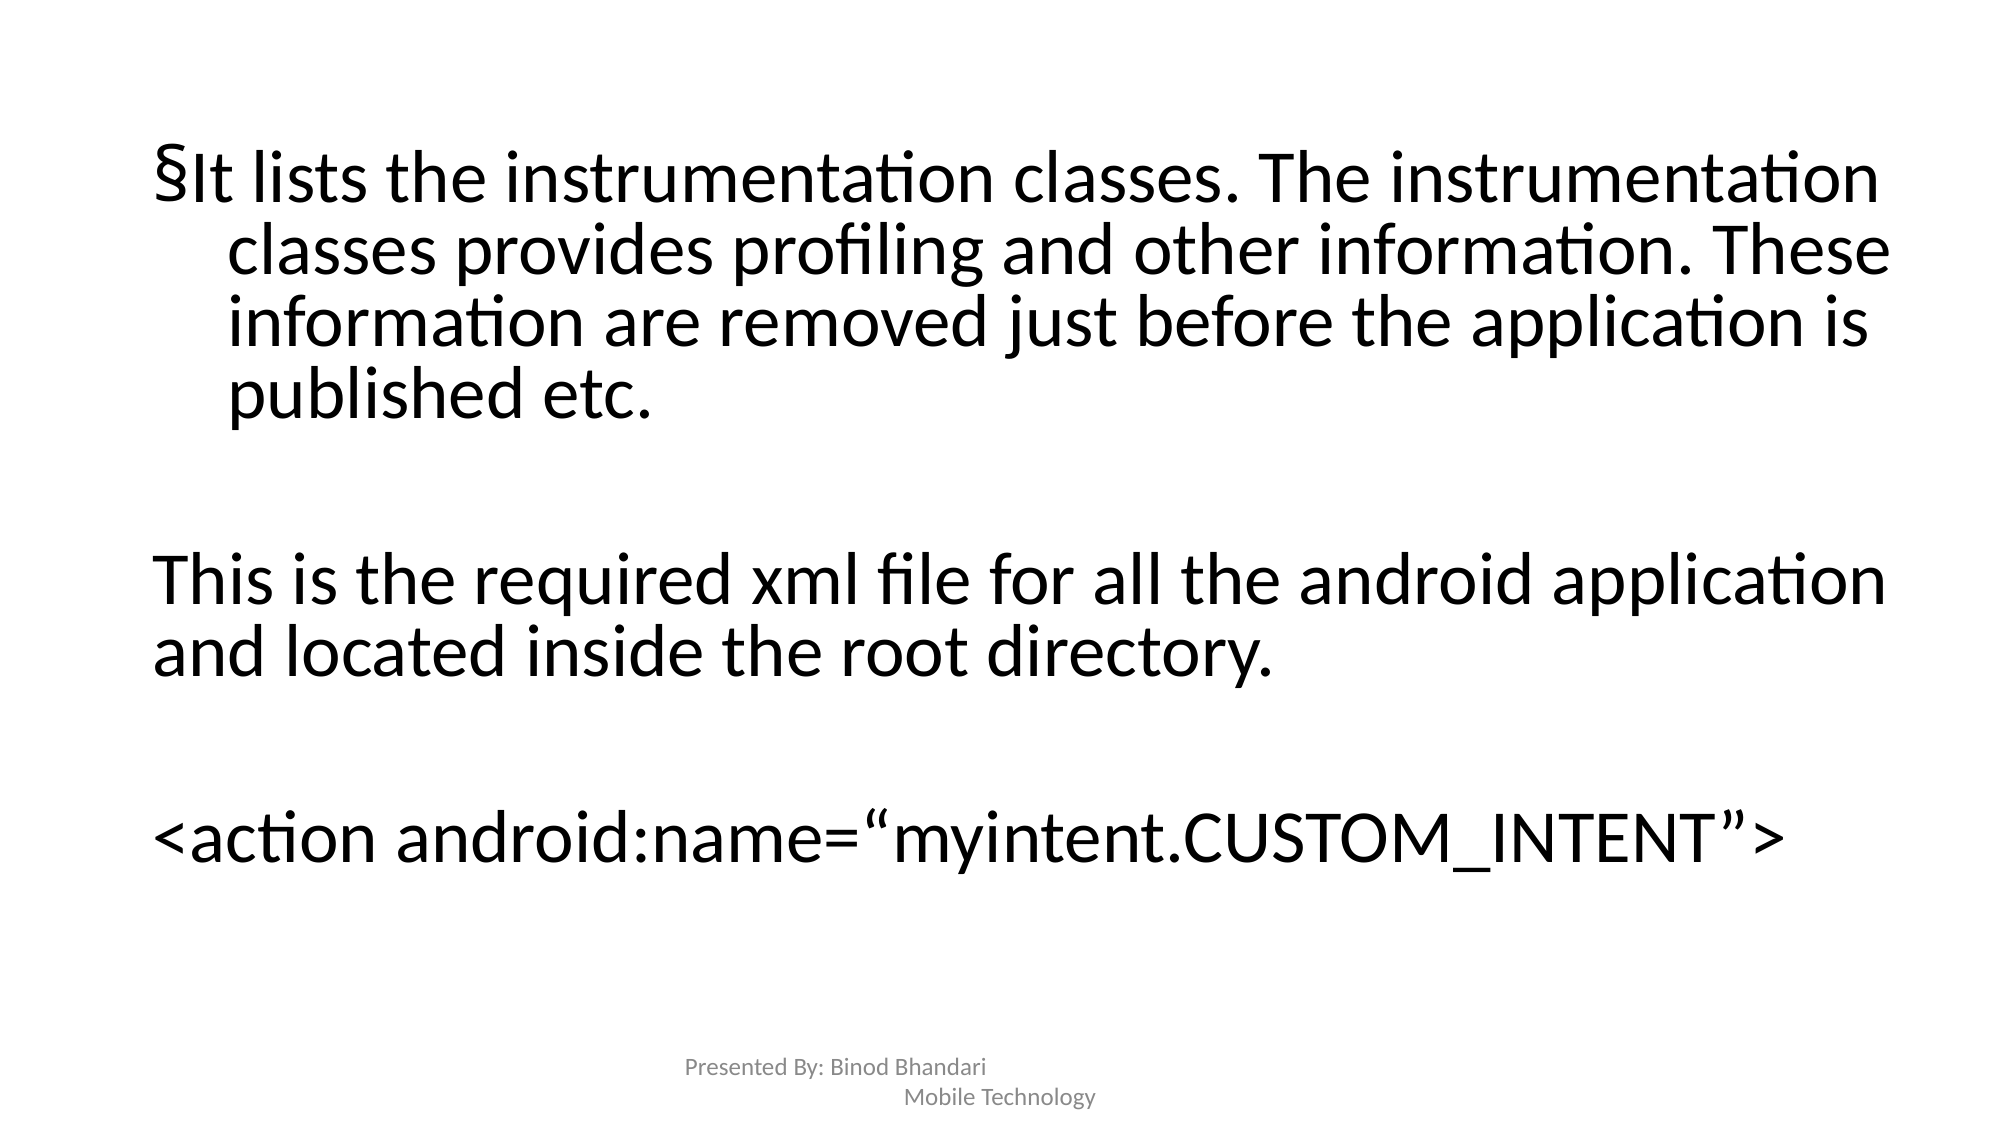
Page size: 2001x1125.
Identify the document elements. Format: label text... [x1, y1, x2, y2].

list It lists the instrumentation classes. The instrumentation classes provides profiling and other information. These information are removed just before the application is published etc. This is the required xml file for all the android application and located inside the root directory. <action android:name=“myintent.CUSTOM_INTENT”> [137, 137, 1916, 1014]
text_box Presented By: Binod Bhandari Mobile Technology [662, 1042, 1338, 1103]
